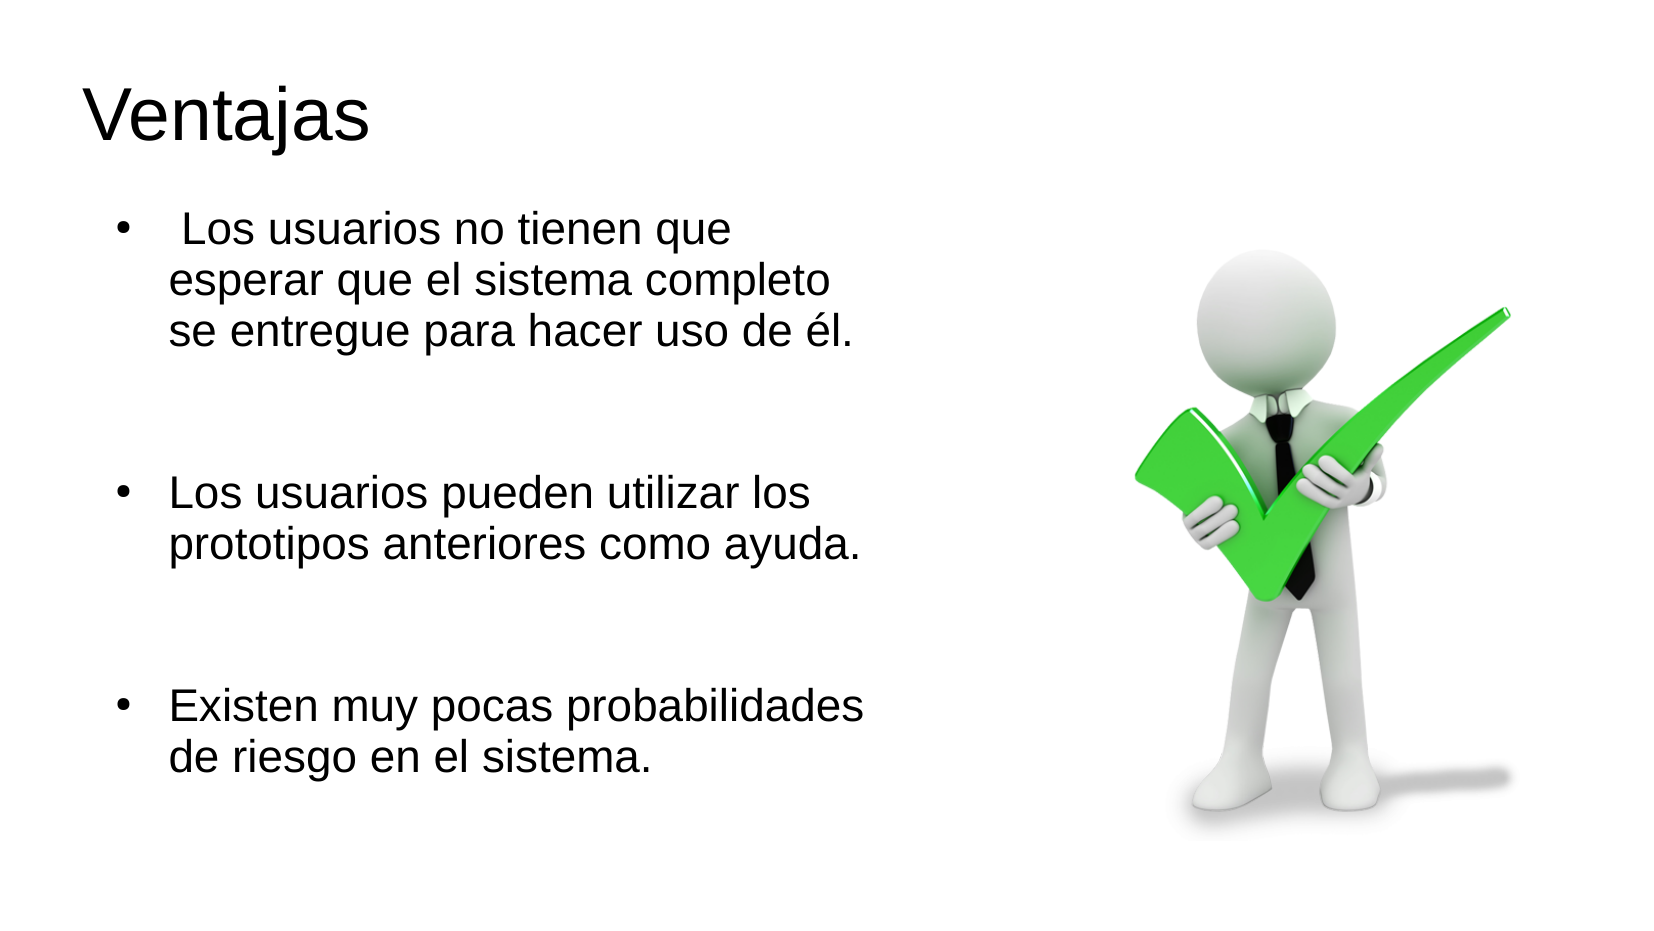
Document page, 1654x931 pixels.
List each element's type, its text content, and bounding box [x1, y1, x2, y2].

list Los usuarios no tienen que esperar que el sistema completo se entregue para hacer uso de él. Los usuarios pueden utilizar los prototipos anteriores como ayuda. Existen muy pocas probabilidades de riesgo en el sistema. [97, 202, 871, 856]
picture [1113, 244, 1546, 841]
title Ventajas [82, 37, 1571, 193]
